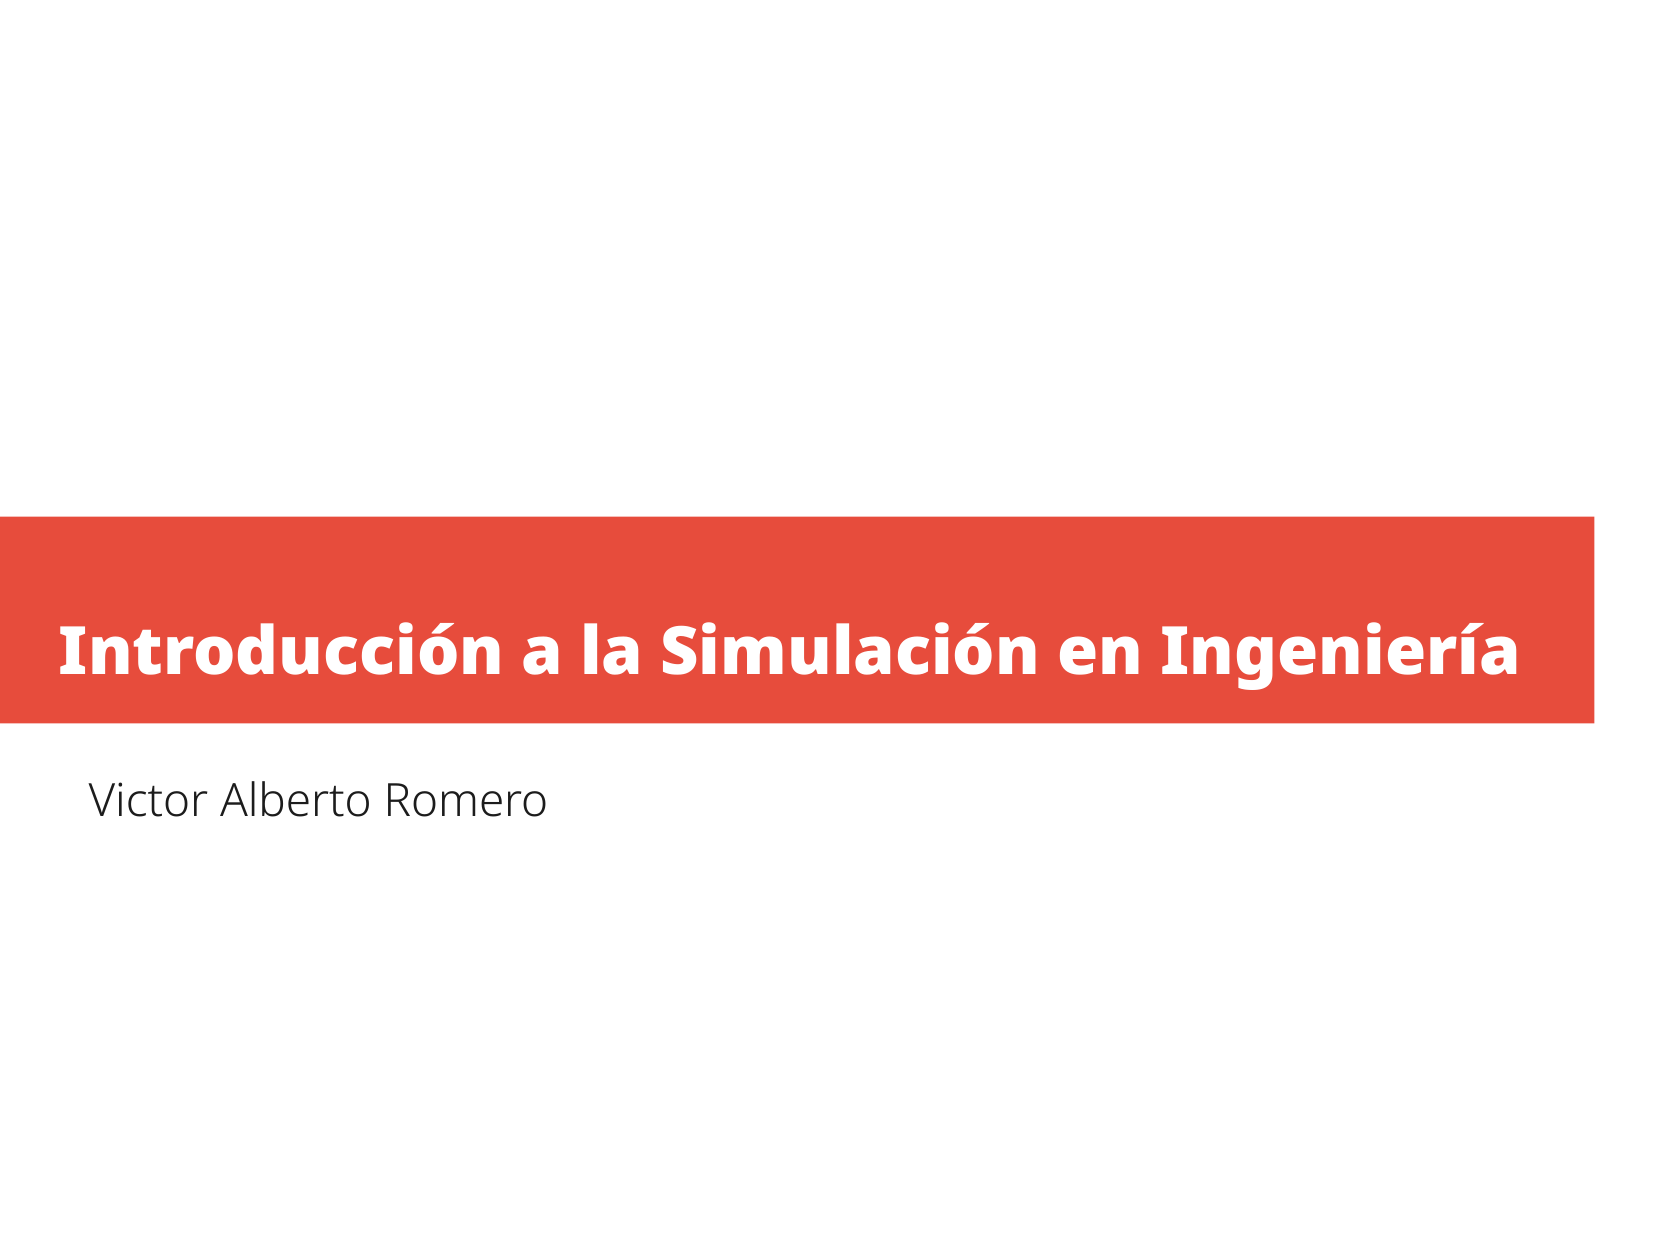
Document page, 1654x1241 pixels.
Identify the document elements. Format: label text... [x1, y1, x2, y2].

title Introducción a la Simulación en Ingeniería [59, 546, 1595, 694]
subtitle Victor Alberto Romero [88, 767, 1595, 1182]
